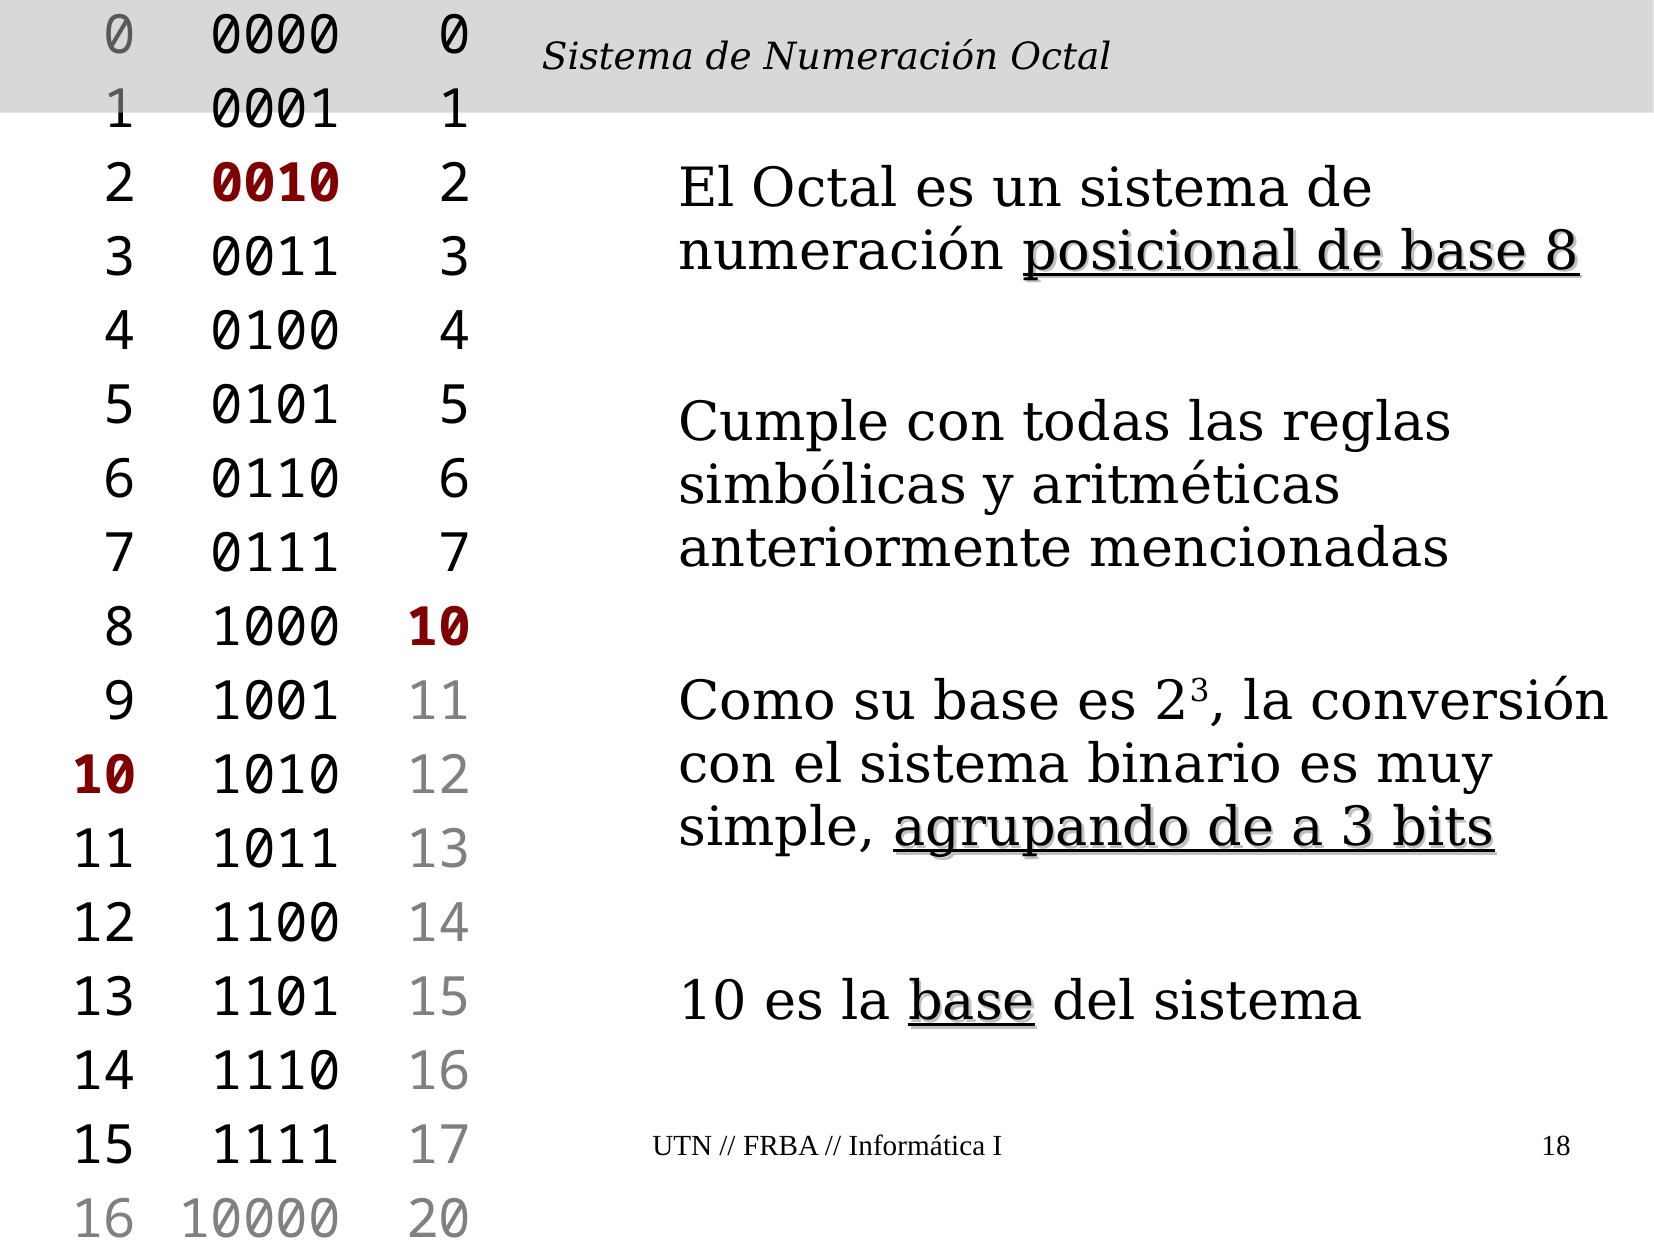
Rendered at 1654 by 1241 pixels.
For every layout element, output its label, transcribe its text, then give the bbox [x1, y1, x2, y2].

text_box Como su base es 23, la conversión con el sistema binario es muy simple, agrupando de a 3 bits [663, 661, 1627, 868]
title DEC0 1 2 3 4 5 6 7 8 9 10 11 12 13 14 15 16 17 [37, 113, 137, 1138]
title BIN 0000 0001 0010 0011 0100 0101 0110 0111 1000 1001 1010 1011 1100 1101 1110 1111 10000 10001 [153, 111, 341, 1137]
text_box Sistema de Numeración Octal [0, 0, 1654, 113]
title OCT 0 1 2 3 4 5 6 7 10 11 12 13 14 15 16 17 20 21 [372, 111, 471, 1138]
text_box El Octal es un sistema de numeración posicional de base 8 [663, 148, 1627, 290]
text_box Cumple con todas las reglas simbólicas y aritméticas anteriormente mencionadas [663, 382, 1627, 587]
text_box 10 es la base del sistema [663, 962, 1627, 1040]
